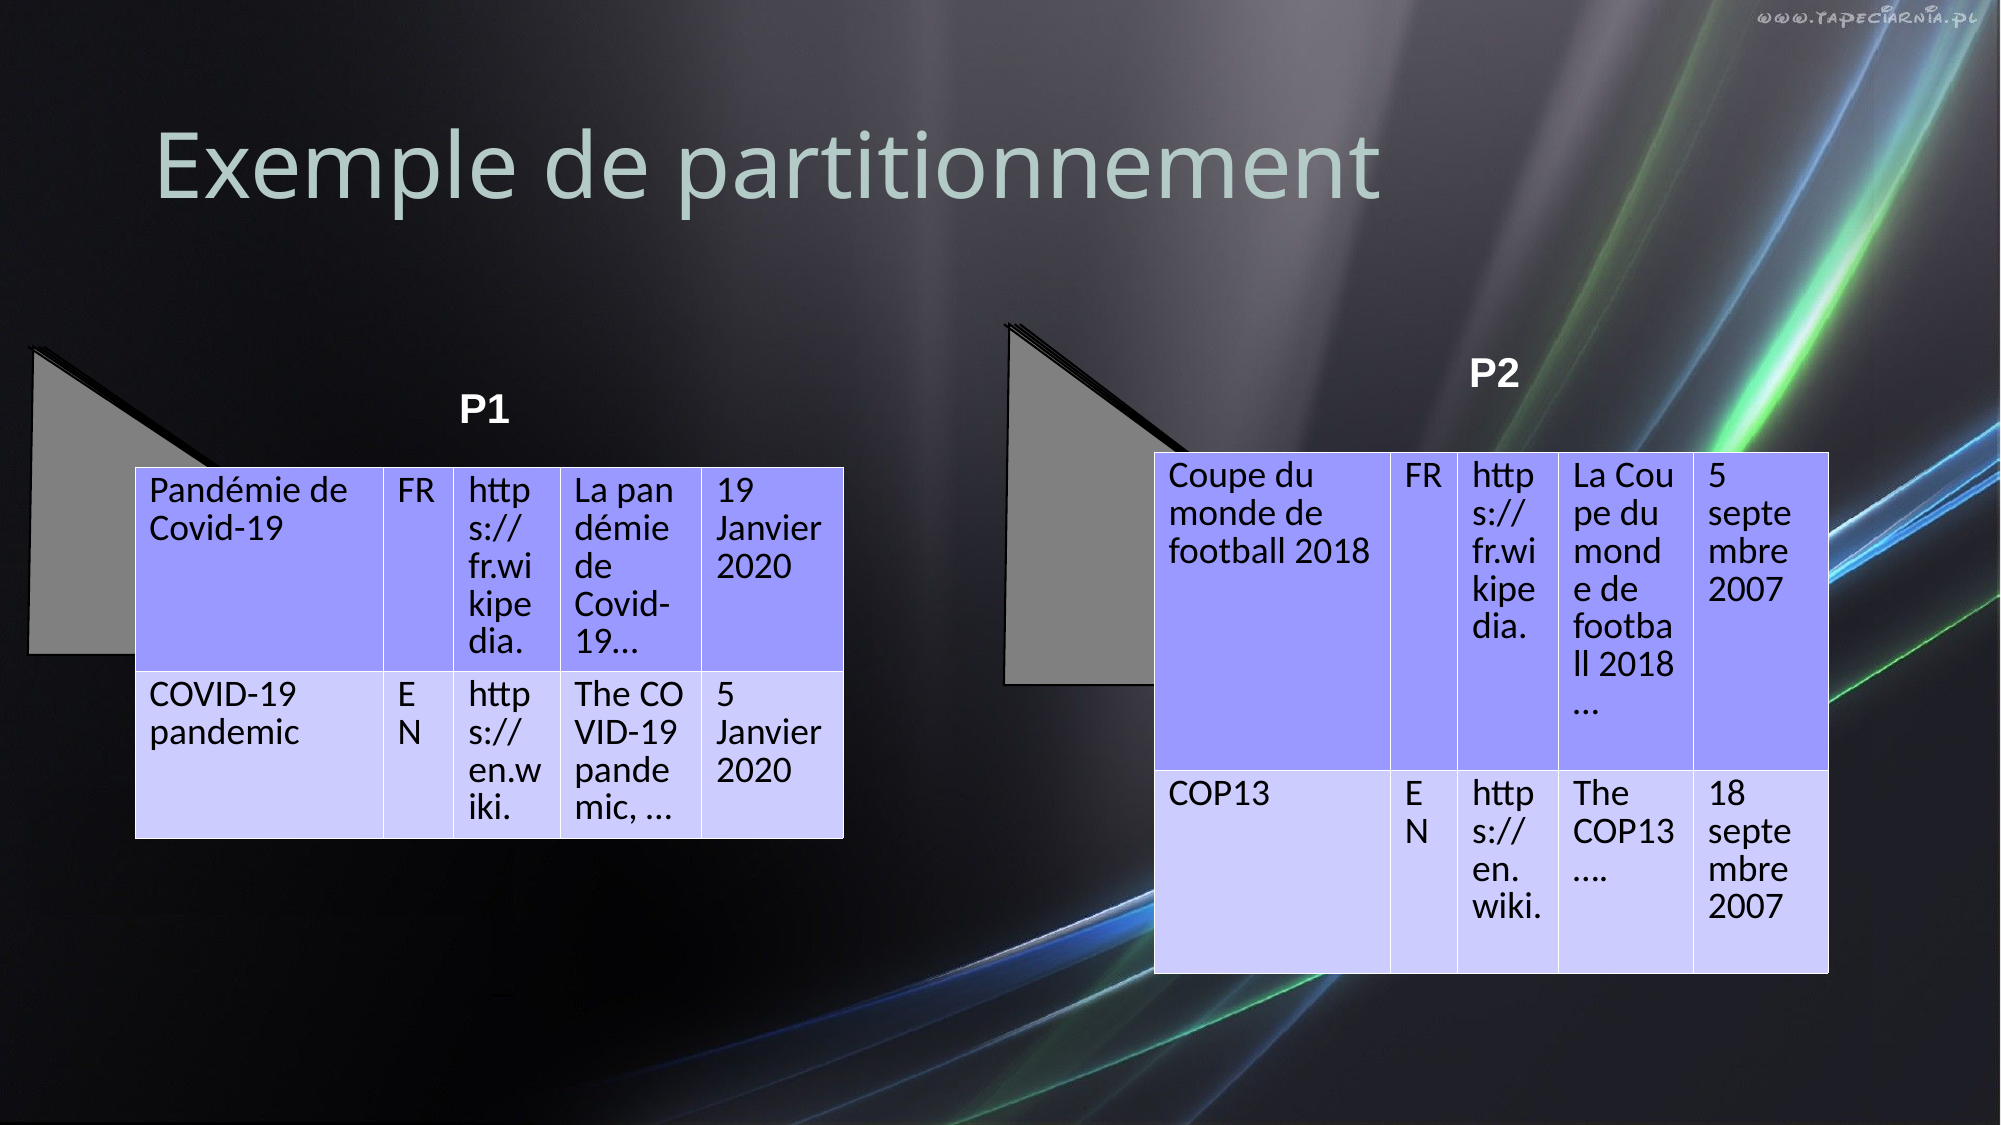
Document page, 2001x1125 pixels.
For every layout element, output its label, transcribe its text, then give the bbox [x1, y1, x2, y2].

picture [0, 0, 2001, 1125]
table_header FR [1391, 453, 1457, 770]
table_cell 18 septembre 2007 [1694, 771, 1828, 973]
table_header Pandémie de Covid-19 [136, 468, 383, 671]
table_cell EN [384, 672, 453, 838]
text_box P1 [444, 378, 610, 440]
table_header 19 Janvier 2020 [702, 468, 843, 671]
table_cell 5 Janvier 2020 [702, 672, 843, 838]
table_header https://fr.wikipedia. [454, 468, 560, 671]
table_cell COP13 [1155, 771, 1390, 973]
table_cell https://en.wiki. [454, 672, 560, 838]
table_header Coupe du monde de football 2018 [1155, 453, 1390, 770]
table_cell COVID-19 pandemic [136, 672, 383, 838]
text_box [1003, 324, 1188, 686]
table_cell https://en.wiki. [1458, 771, 1558, 973]
table_header La Coupe du monde de football 2018 … [1559, 453, 1693, 770]
table_header FR [384, 468, 453, 671]
table_header 5 septembre 2007 [1694, 453, 1828, 770]
title Exemple de partitionnement [137, 59, 1863, 278]
table_cell The COP13…. [1559, 771, 1693, 973]
table_cell EN [1391, 771, 1457, 973]
table_header La pandémie de Covid-19… [561, 468, 701, 671]
text_box [27, 346, 219, 655]
text_box P2 [1454, 342, 1549, 404]
table_header https://fr.wikipedia. [1458, 453, 1558, 770]
table_cell The COVID-19 pandemic, … [561, 672, 701, 838]
